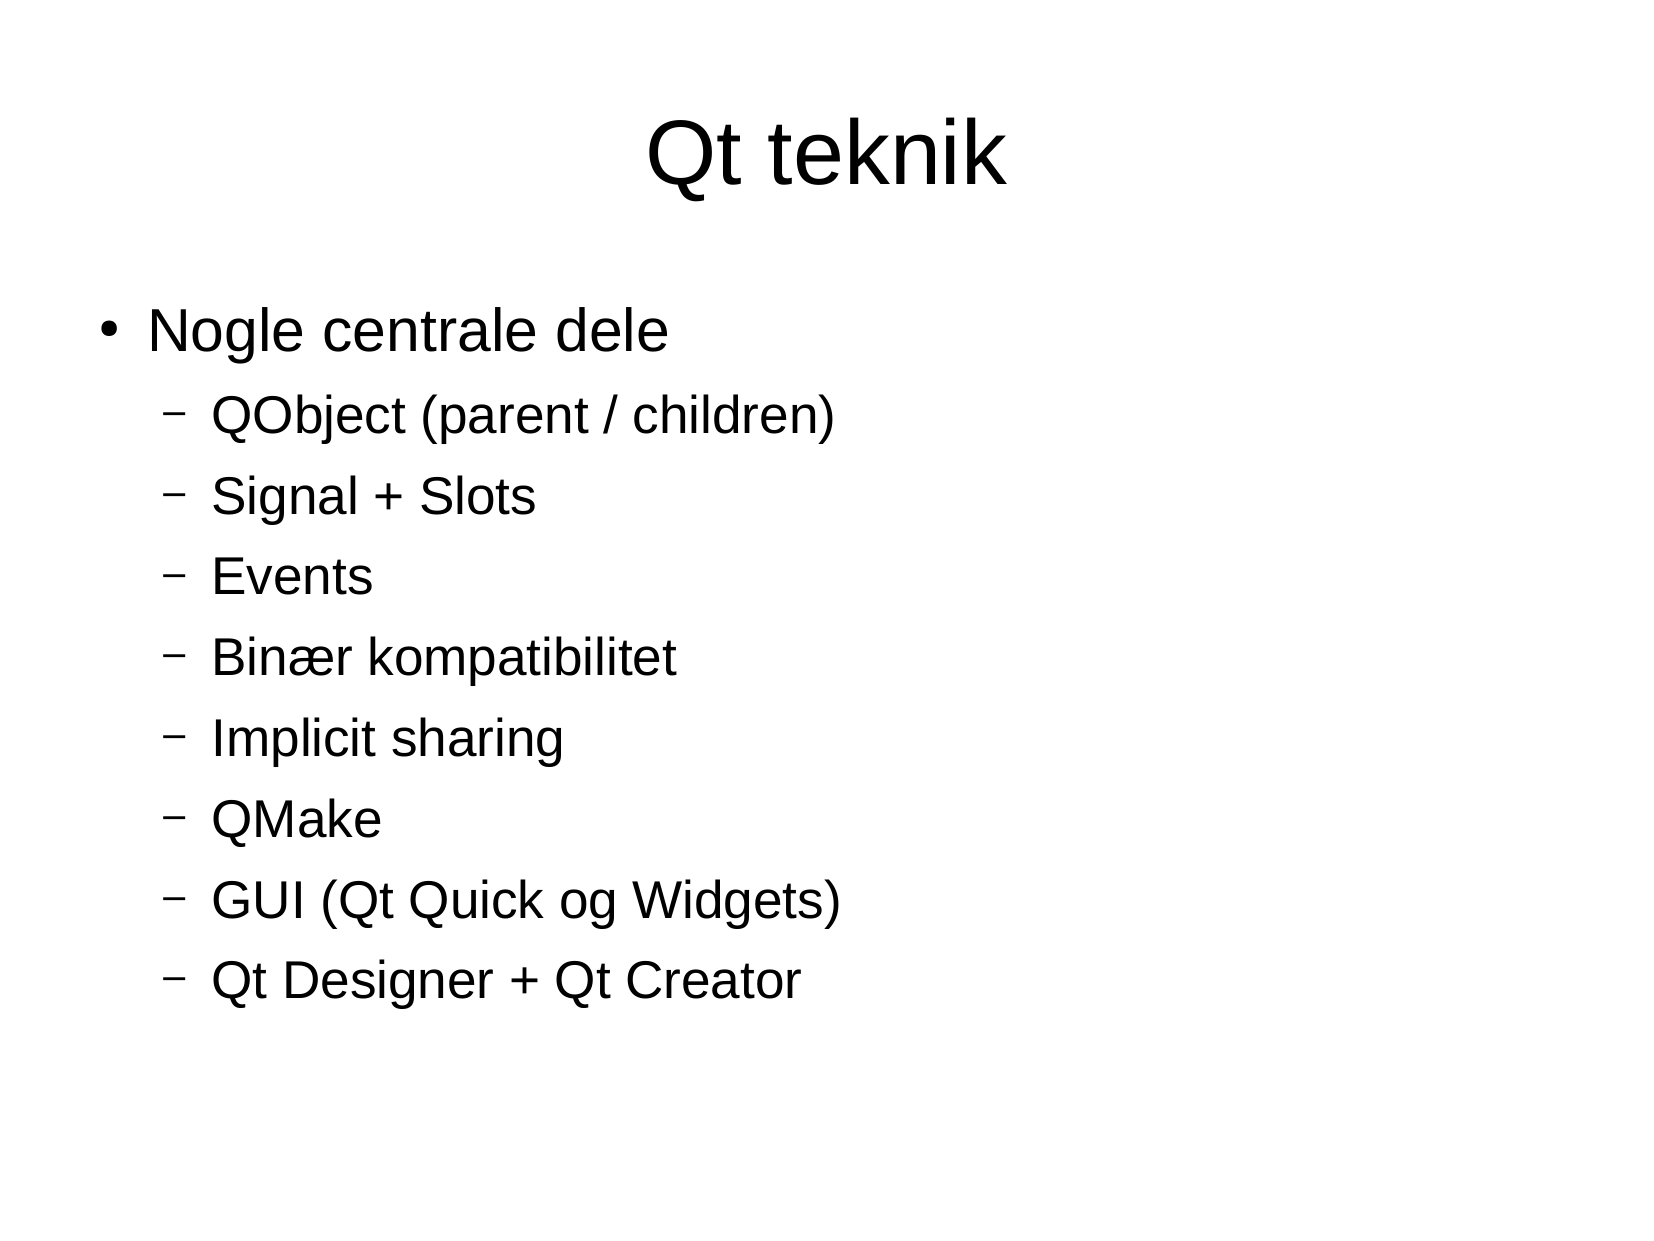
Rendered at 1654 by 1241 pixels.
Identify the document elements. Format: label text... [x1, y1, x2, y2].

title Qt teknik [82, 49, 1571, 257]
list Nogle centrale dele QObject (parent / children) Signal + Slots Events Binær kompatibilitet Implicit sharing QMake GUI (Qt Quick og Widgets) Qt Designer + Qt Creator [82, 296, 1571, 1016]
